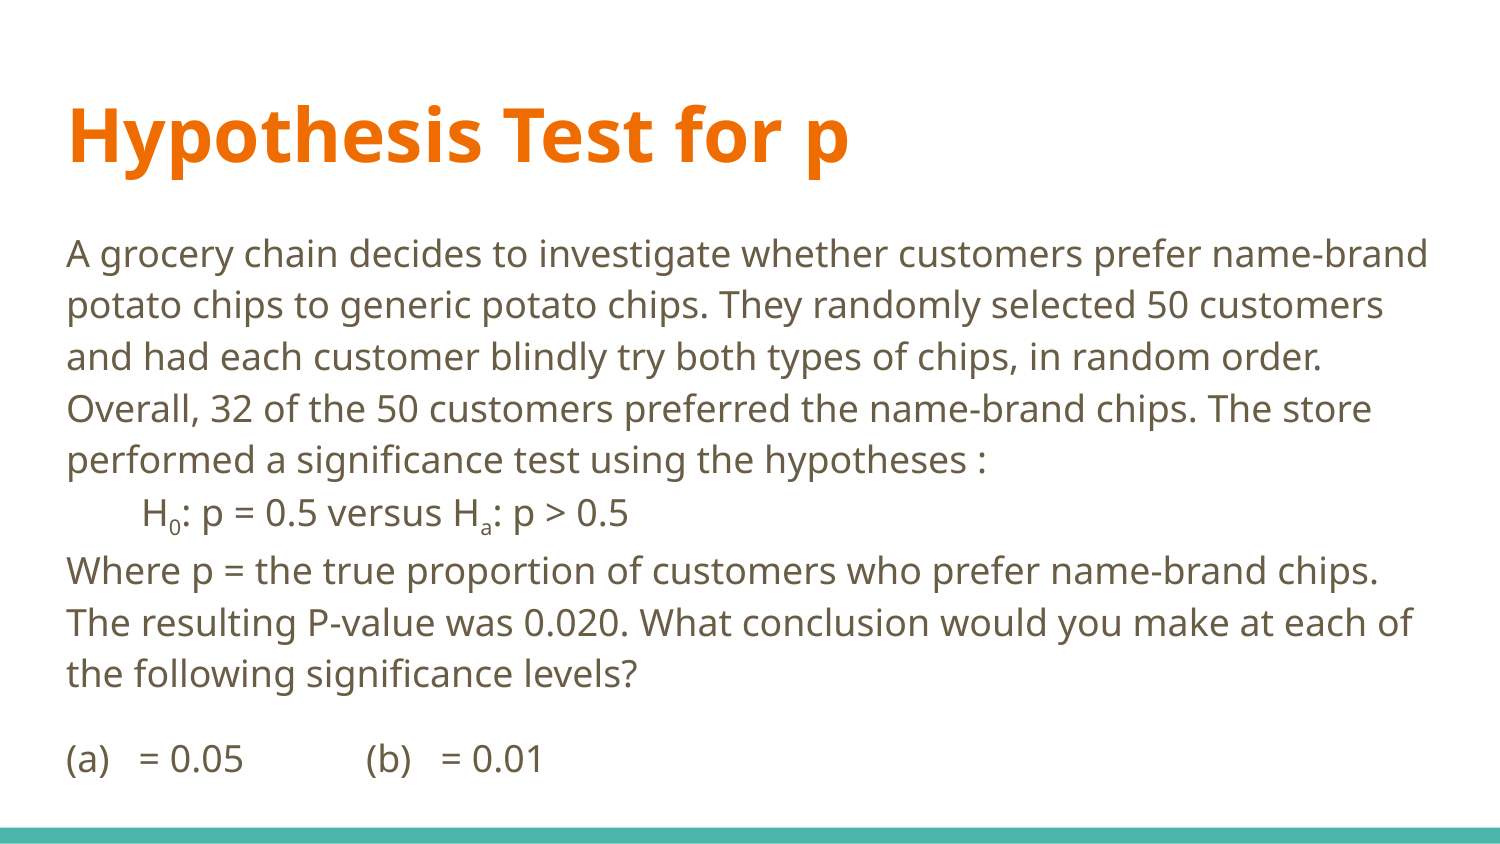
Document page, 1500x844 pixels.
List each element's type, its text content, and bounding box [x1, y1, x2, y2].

title Hypothesis Test for p [51, 72, 1449, 189]
list A grocery chain decides to investigate whether customers prefer name-brand potato chips to generic potato chips. They randomly selected 50 customers and had each customer blindly try both types of chips, in random order. Overall, 32 of the 50 customers preferred the name-brand chips. The store performed a significance test using the hypotheses : H0: p = 0.5 versus Ha: p > 0.5 Where p = the true proportion of customers who prefer name-brand chips. The resulting P-value was 0.020. What conclusion would you make at each of the following significance levels? (a) = 0.05 (b) = 0.01 [51, 207, 1449, 750]
